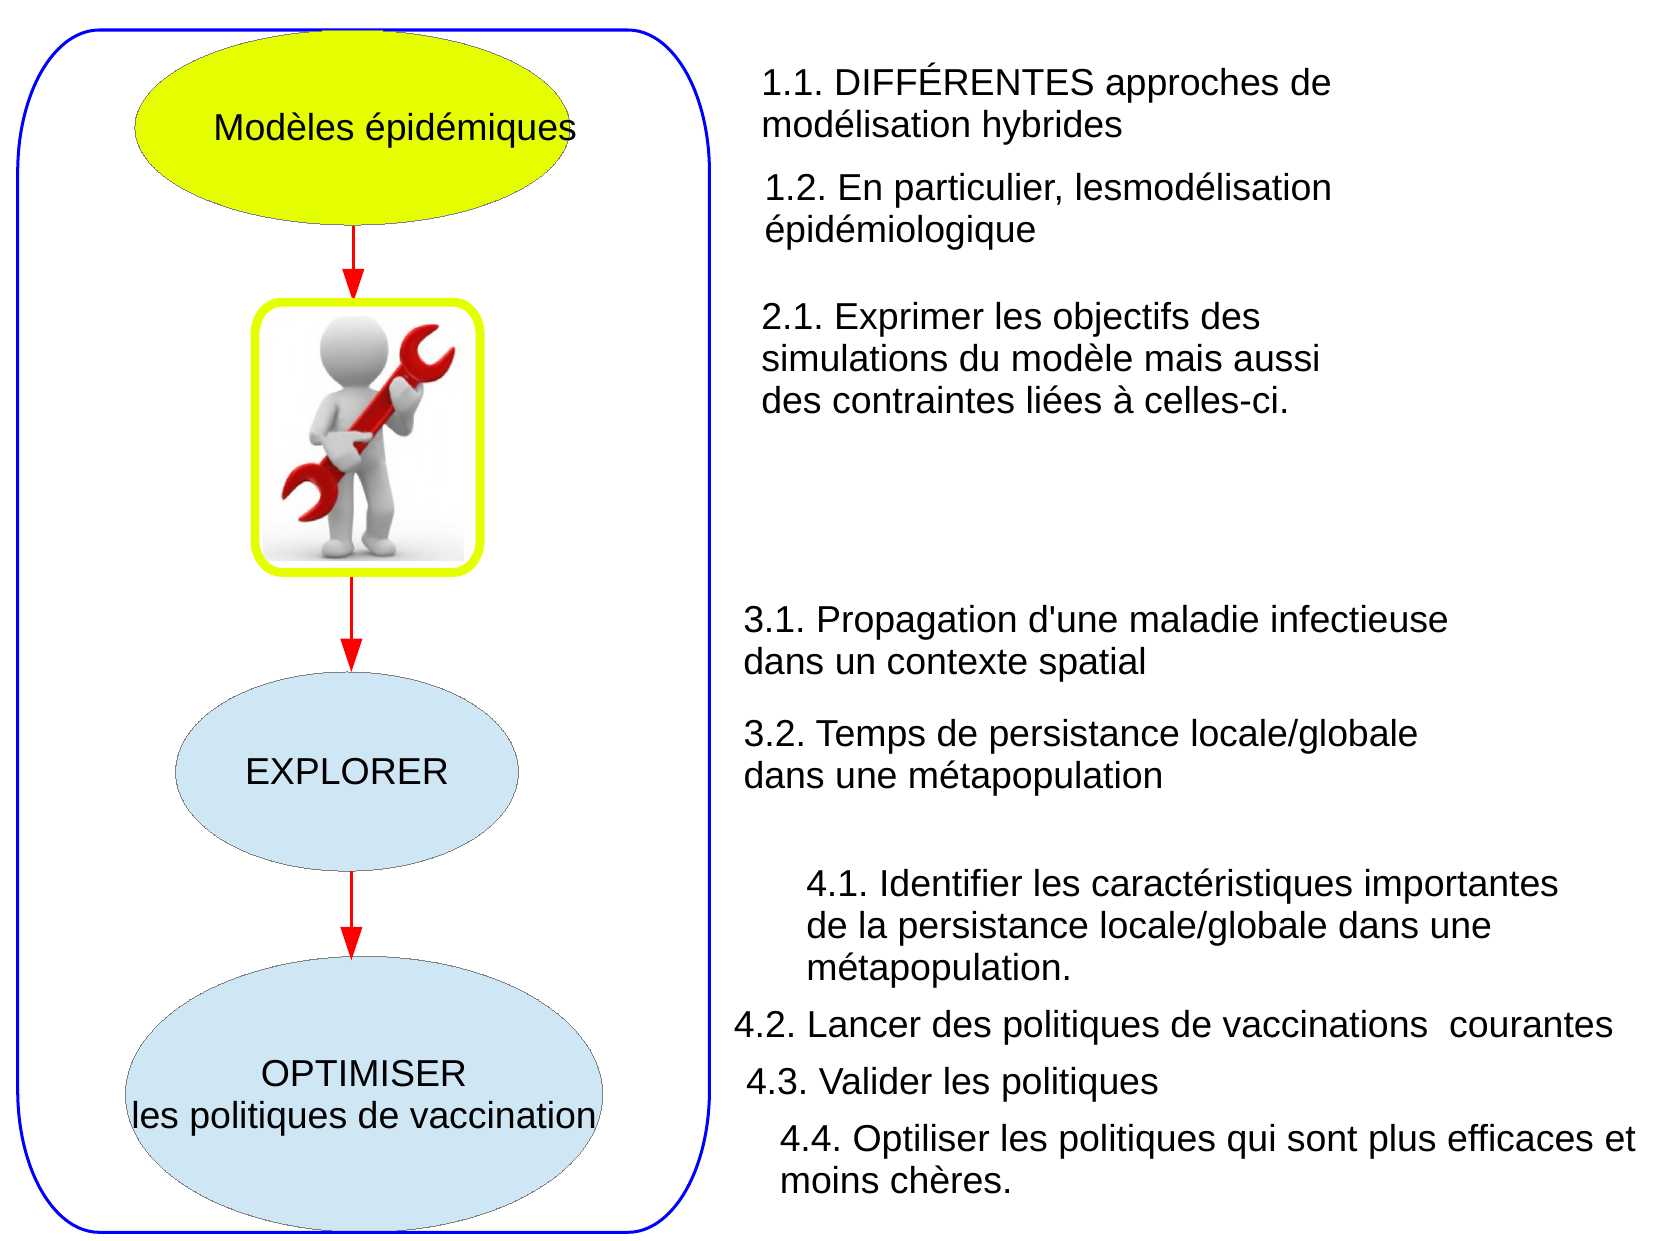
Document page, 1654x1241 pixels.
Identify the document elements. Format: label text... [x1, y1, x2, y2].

text_box 4.4. Optiliser les politiques qui sont plus efficaces et moins chères. [765, 1110, 1654, 1209]
text_box 3.2. Temps de persistance locale/globale dans une métapopulation [728, 705, 1445, 804]
picture [263, 316, 464, 561]
text_box Modèles épidémiques [134, 30, 570, 226]
text_box 1.2. En particulier, lesmodélisation épidémiologique [749, 159, 1369, 259]
text_box 4.3. Valider les politiques [731, 1053, 1302, 1111]
text_box 4.2. Lancer des politiques de vaccinations courantes [719, 995, 1629, 1053]
text_box EXPLORER [175, 671, 519, 872]
text_box OPTIMISER les politiques de vaccination [125, 956, 603, 1230]
text_box 2.1. Exprimer les objectifs des simulations du modèle mais aussi des contraintes liées à celles-ci. [746, 288, 1342, 429]
text_box 3.1. Propagation d'une maladie infectieuse dans un contexte spatial [728, 591, 1465, 691]
text_box 4.1. Identifier les caractéristiques importantes de la persistance locale/globale dans une métapopulation. [791, 855, 1654, 996]
text_box 1.1. DIFFÉRENTES approches de modélisation hybrides [746, 54, 1369, 154]
